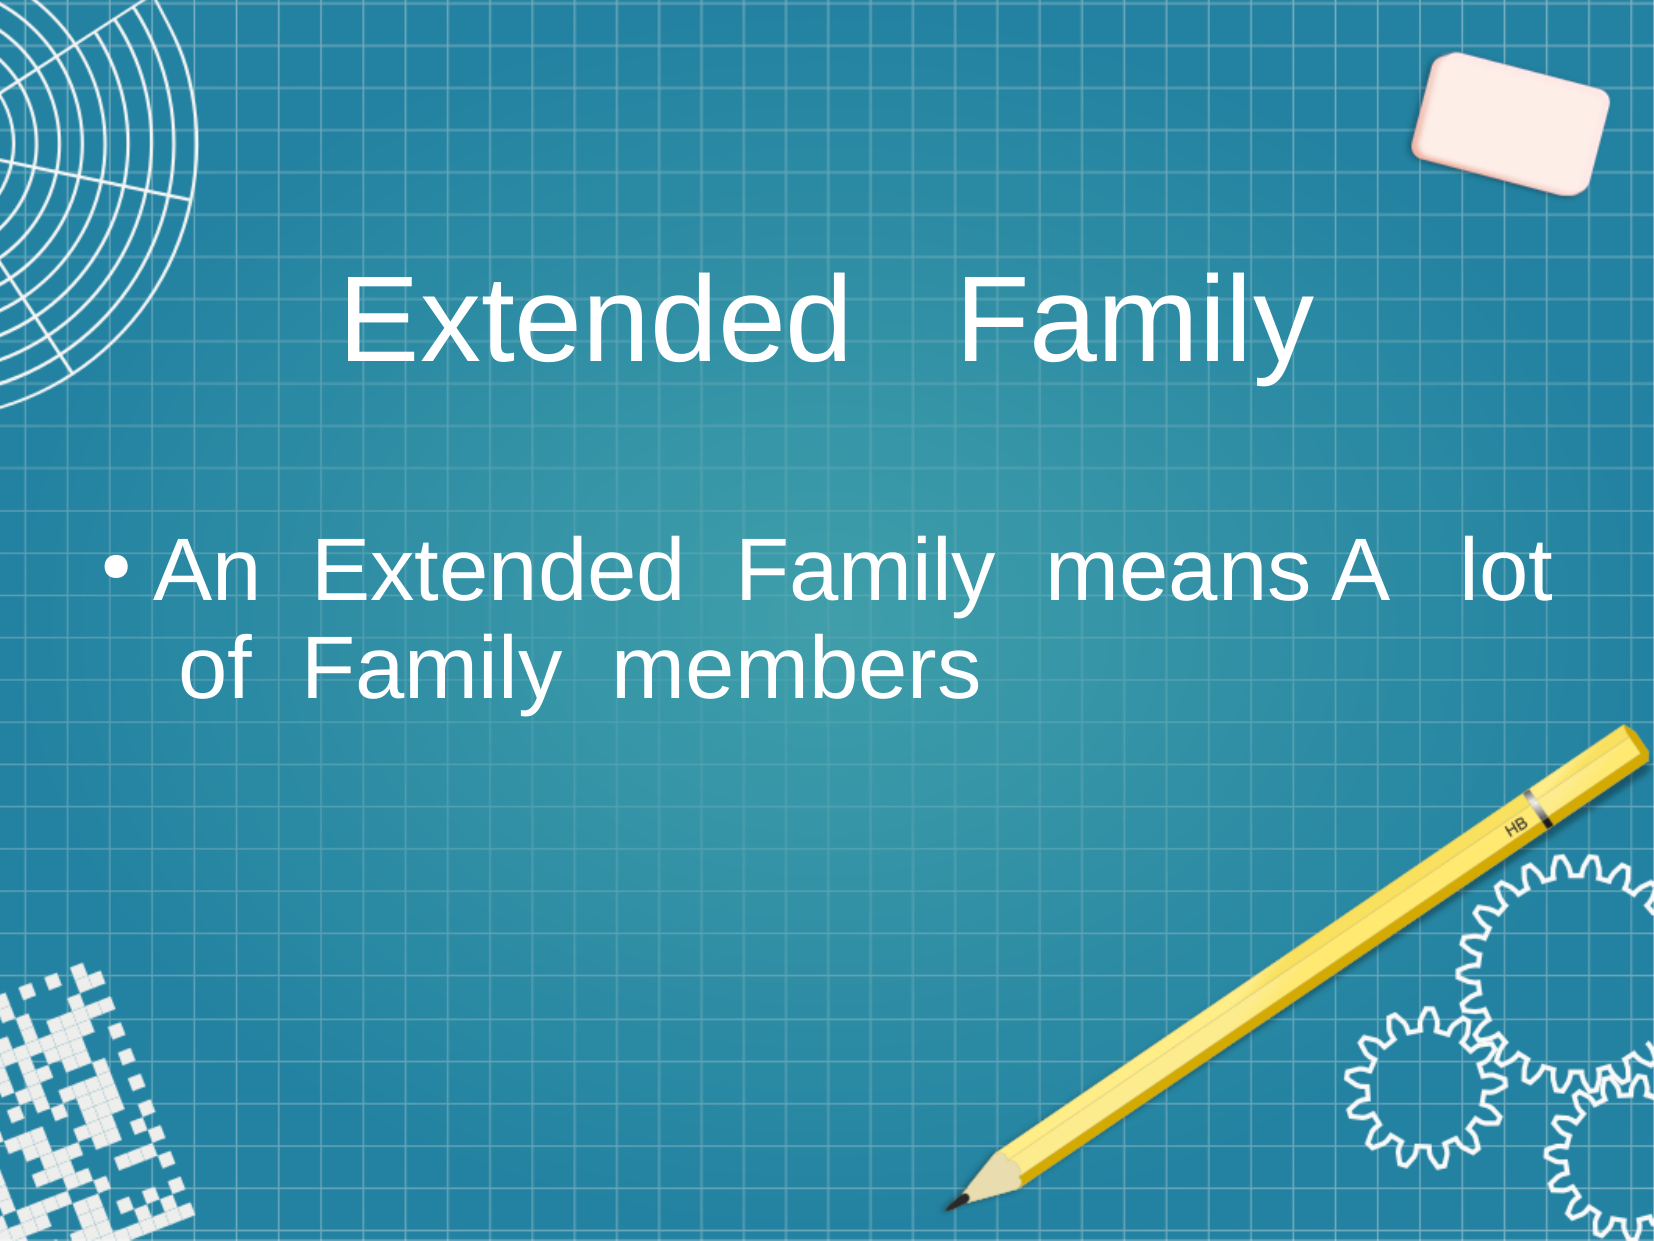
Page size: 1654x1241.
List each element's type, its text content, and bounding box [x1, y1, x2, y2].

picture [0, 0, 1654, 1241]
list An Extended Family means A lot of Family members [82, 519, 1571, 1123]
title Extended Family [82, 177, 1571, 461]
